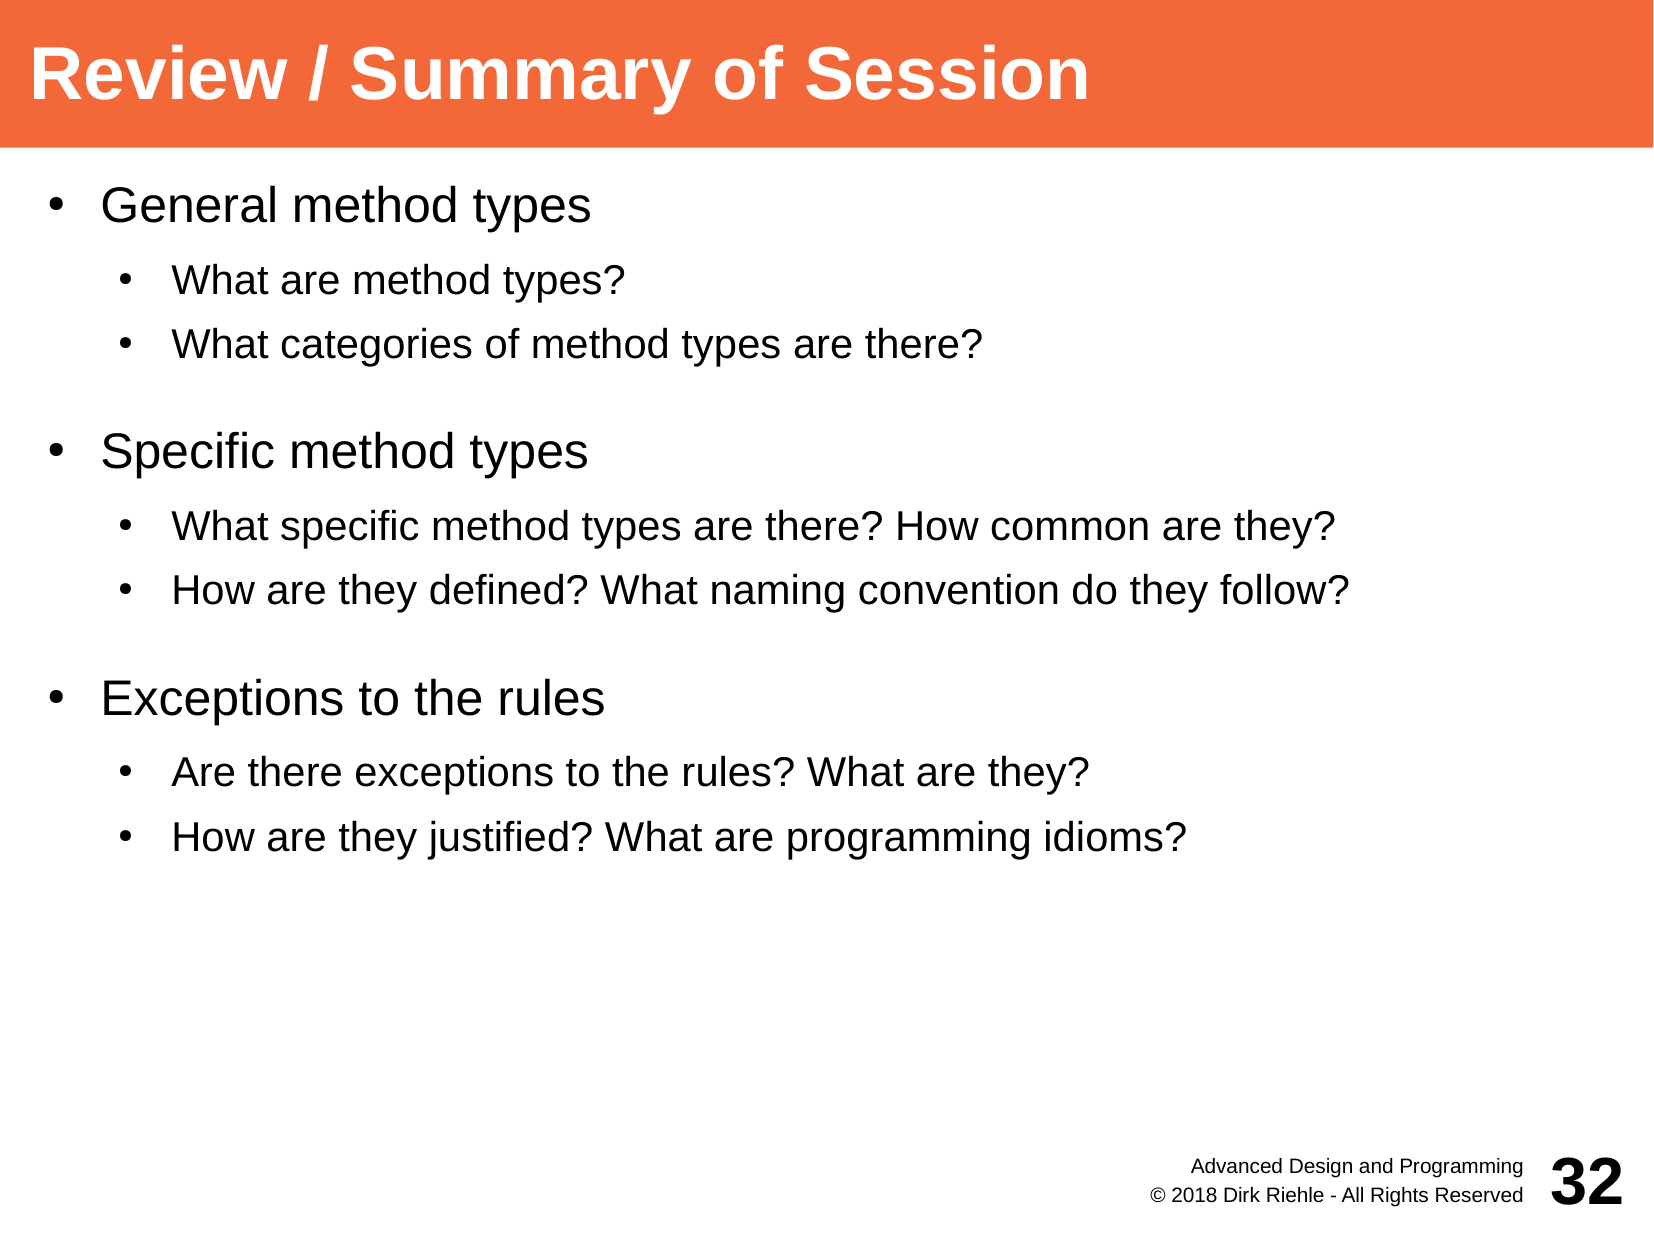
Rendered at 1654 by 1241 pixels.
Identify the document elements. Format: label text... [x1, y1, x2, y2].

list General method types What are method types? What categories of method types are there? Specific method types What specific method types are there? How common are they? How are they defined? What naming convention do they follow? Exceptions to the rules Are there exceptions to the rules? What are they? How are they justified? What are programming idioms? [29, 177, 1625, 1063]
title Review / Summary of Session [0, 0, 1654, 148]
